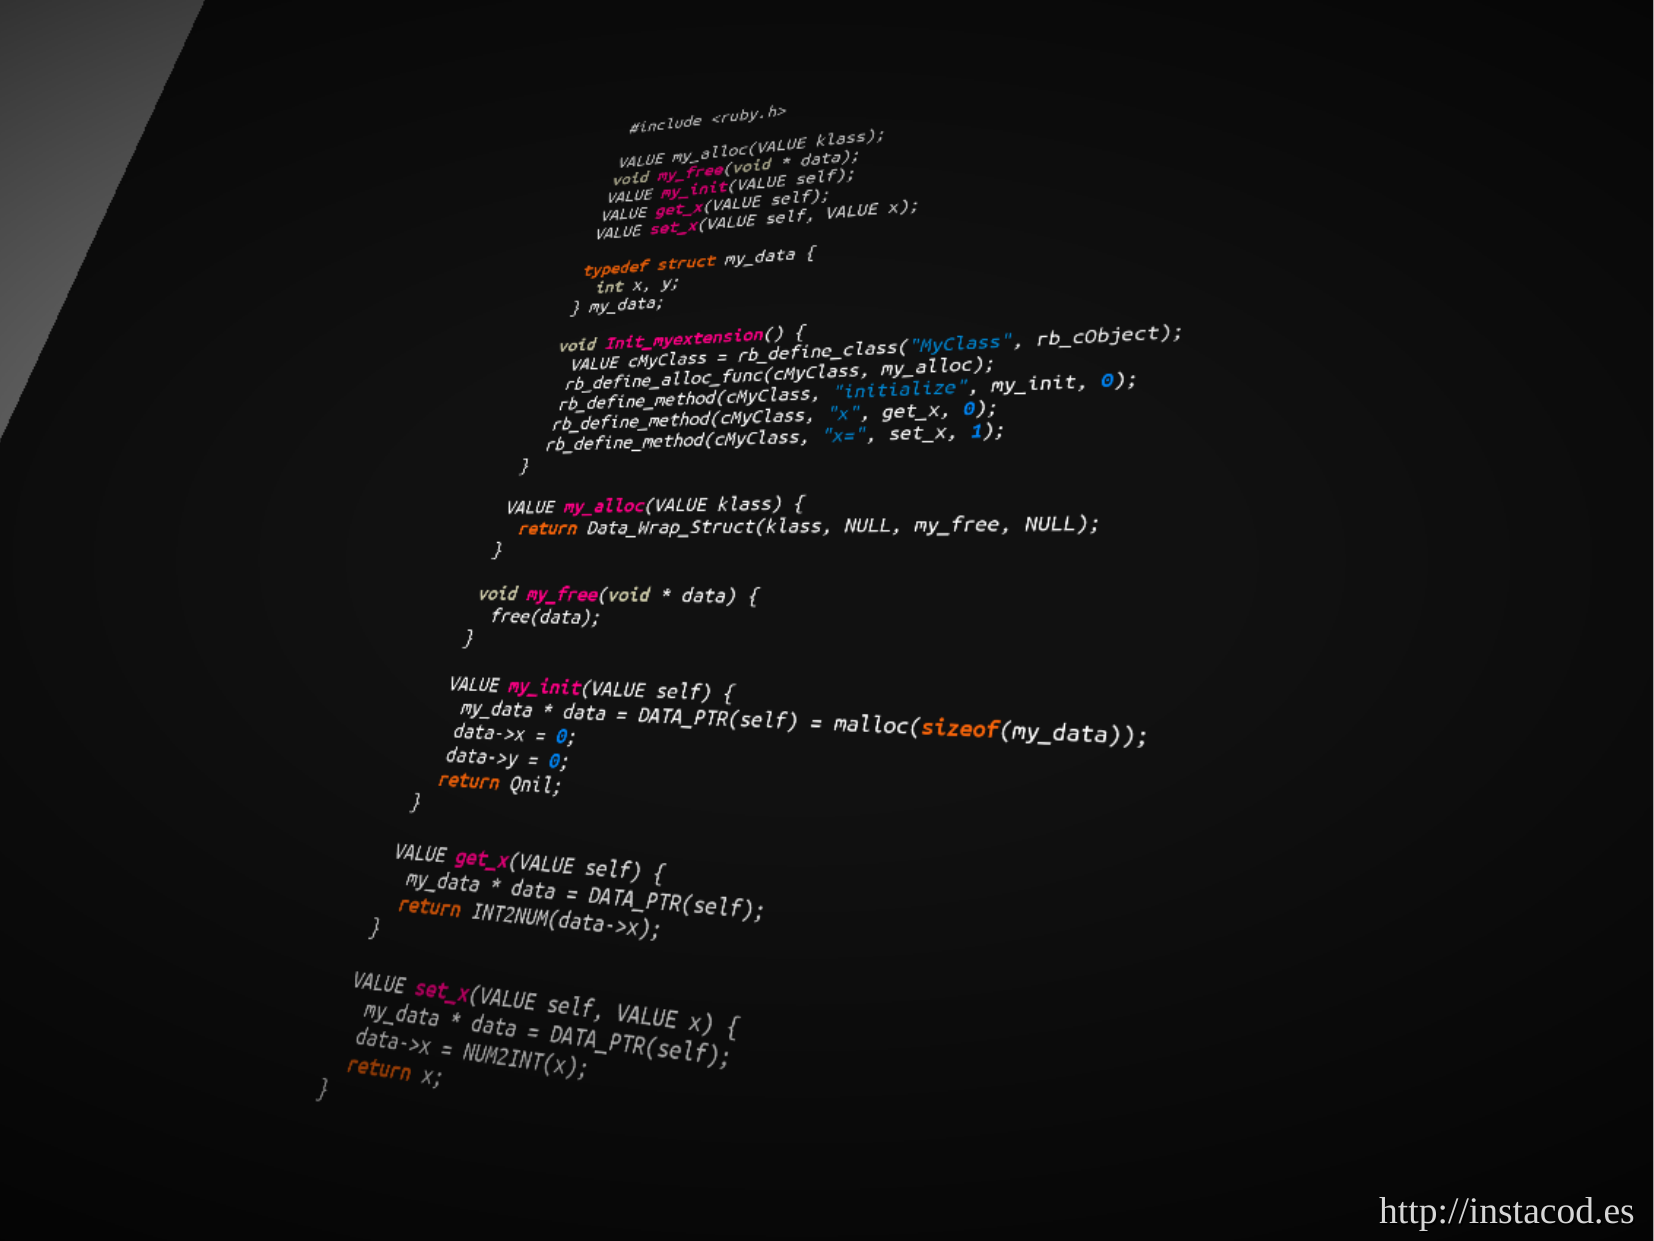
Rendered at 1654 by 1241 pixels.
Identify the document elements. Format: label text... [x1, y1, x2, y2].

text_box http://instacod.es [1364, 1182, 1651, 1241]
picture [0, 0, 1654, 1241]
